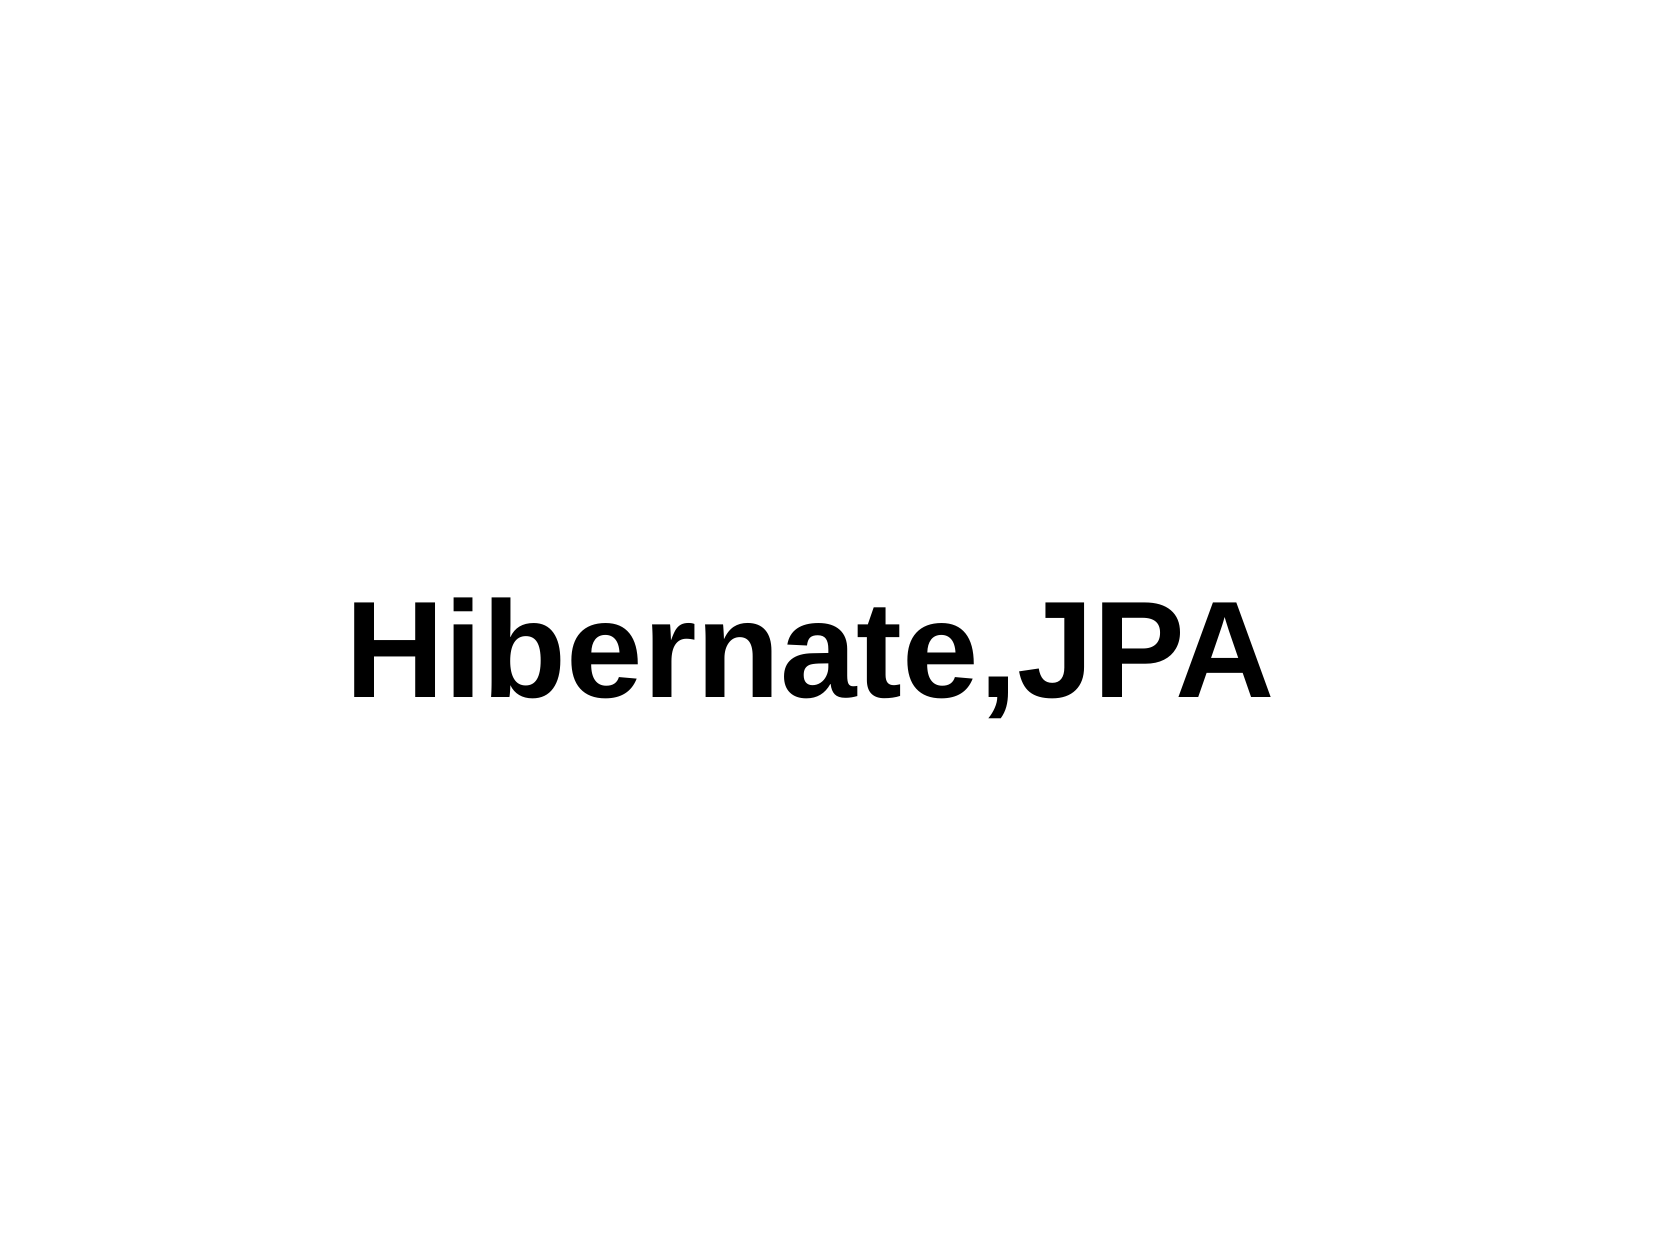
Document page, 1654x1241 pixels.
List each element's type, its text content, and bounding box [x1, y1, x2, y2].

subtitle Hibernate,JPA [82, 290, 1538, 1010]
